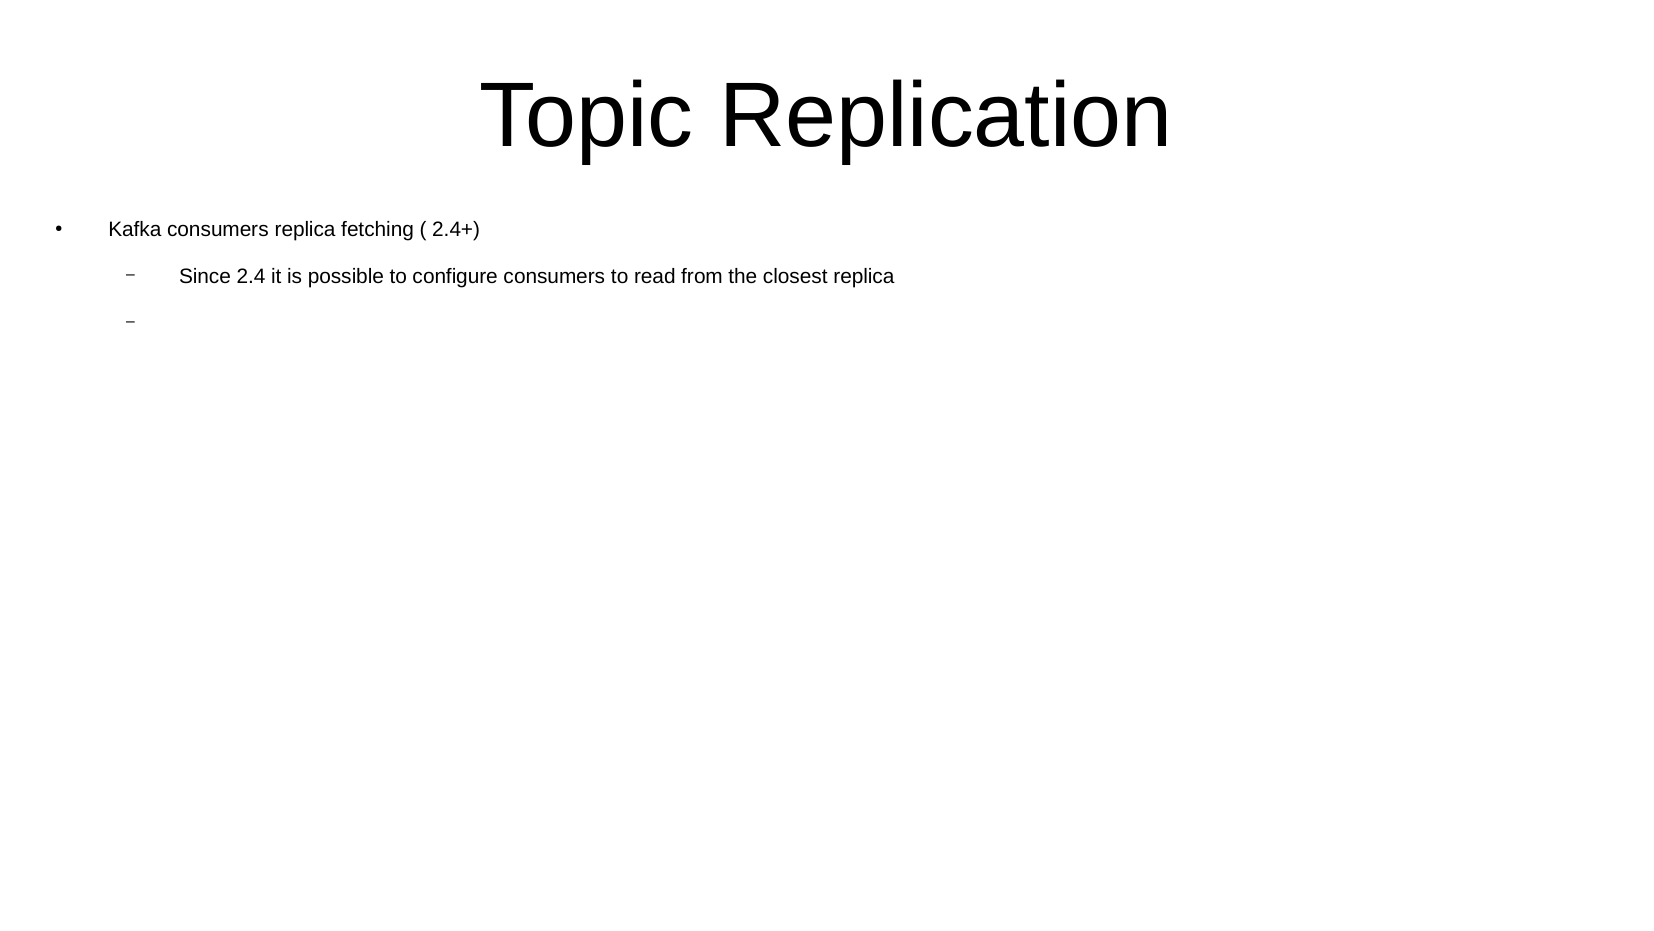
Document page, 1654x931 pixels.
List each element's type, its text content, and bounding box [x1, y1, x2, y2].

title Topic Replication [82, 37, 1571, 193]
list Kafka consumers replica fetching ( 2.4+) Since 2.4 it is possible to configure consumers to read from the closest replica [37, 217, 1571, 901]
